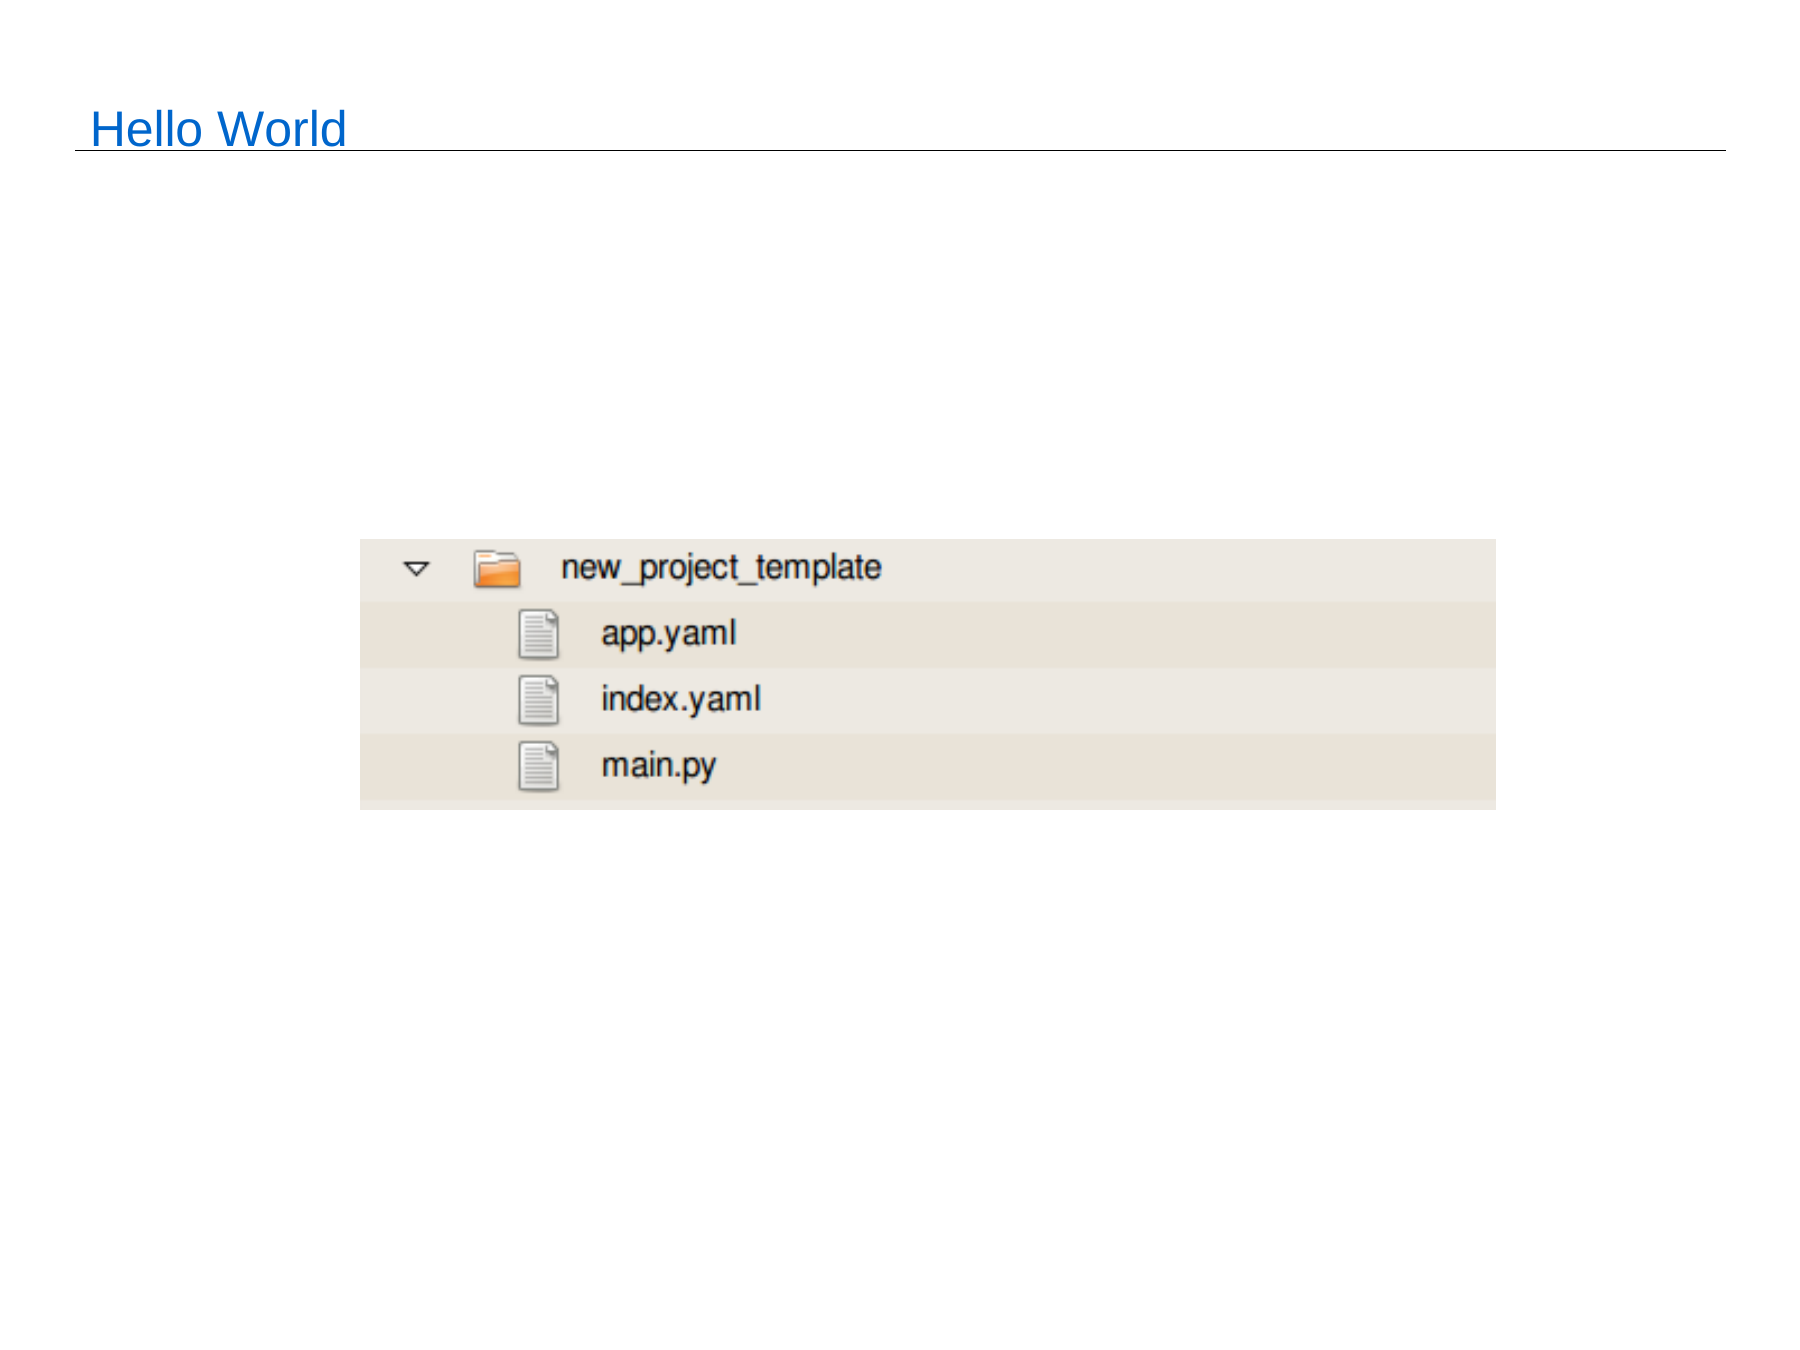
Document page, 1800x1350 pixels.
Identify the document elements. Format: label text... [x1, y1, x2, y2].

picture [360, 539, 1496, 811]
title Hello World [89, 71, 1489, 165]
